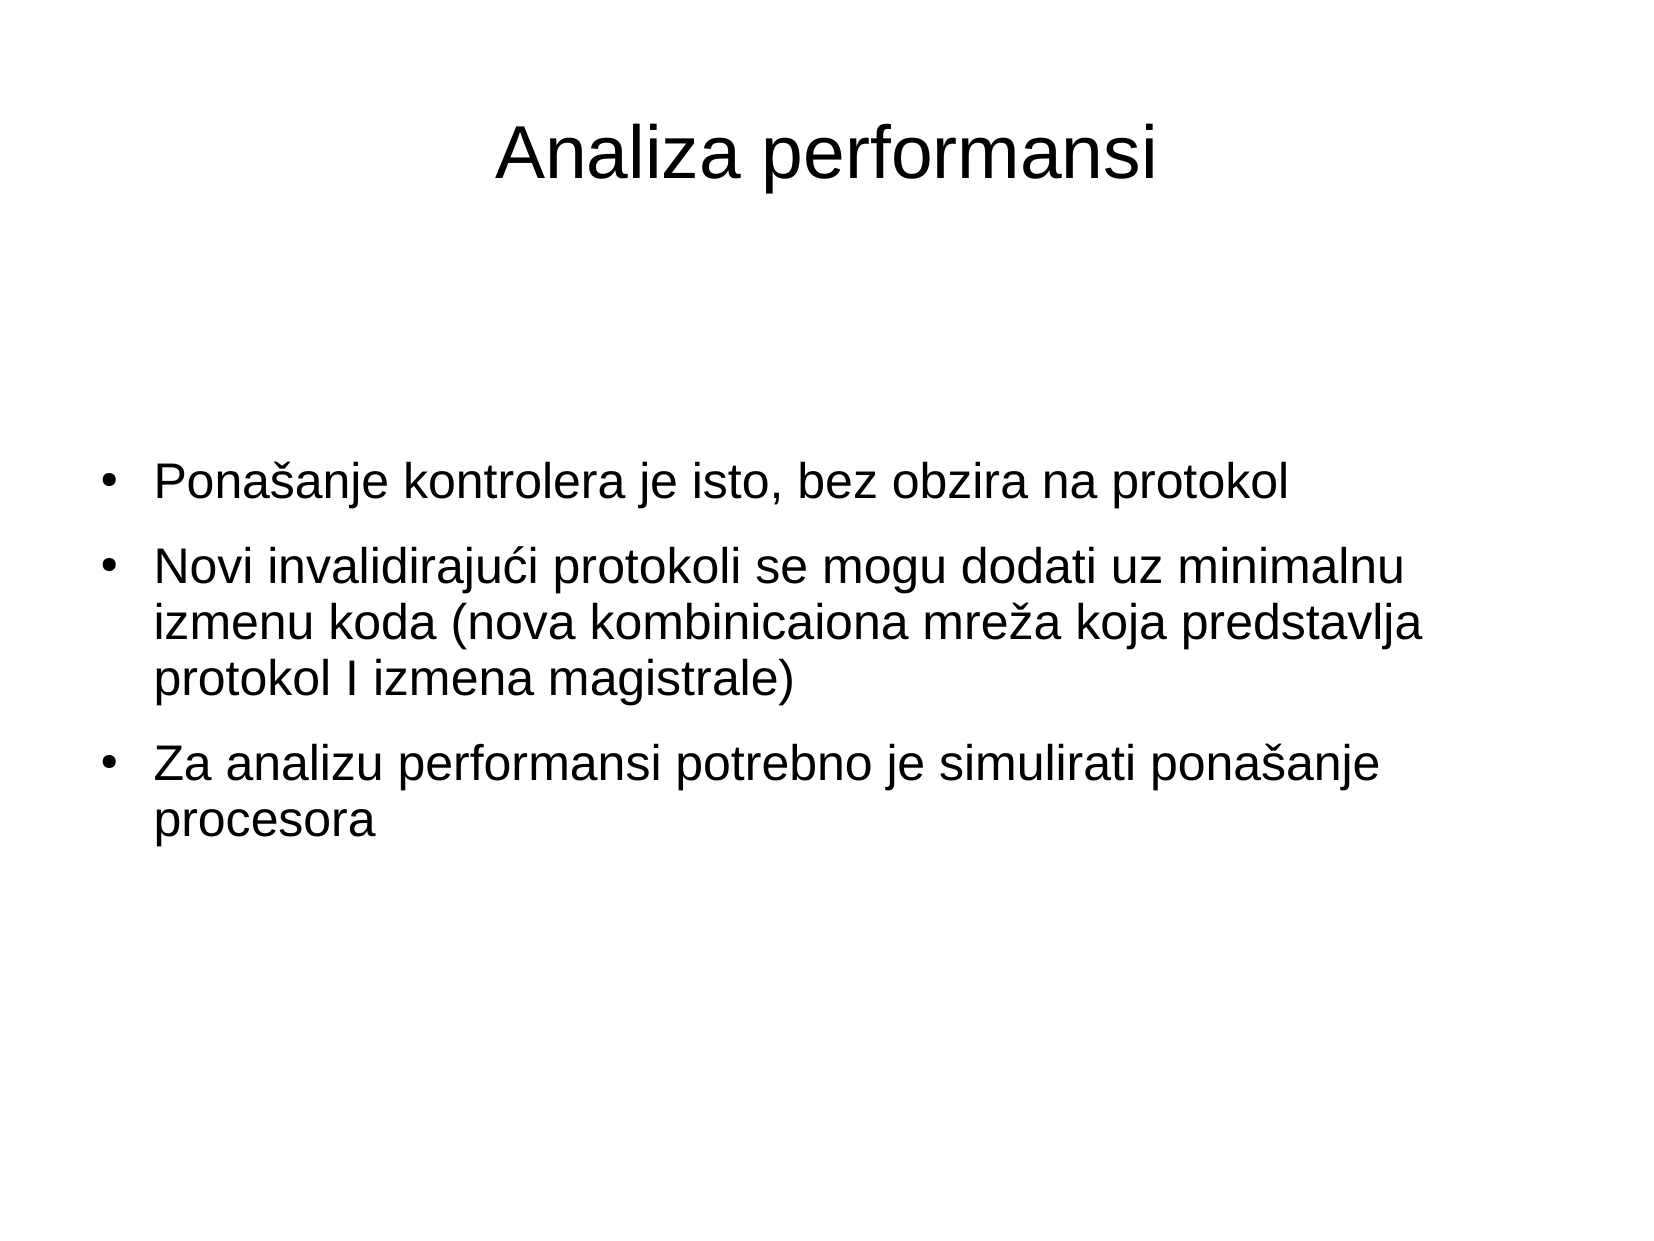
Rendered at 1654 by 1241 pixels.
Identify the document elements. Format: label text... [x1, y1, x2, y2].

list Ponašanje kontrolera je isto, bez obzira na protokol Novi invalidirajući protokoli se mogu dodati uz minimalnu izmenu koda (nova kombinicaiona mreža koja predstavlja protokol I izmena magistrale) Za analizu performansi potrebno je simulirati ponašanje procesora [82, 290, 1571, 1010]
title Analiza performansi [82, 49, 1571, 257]
